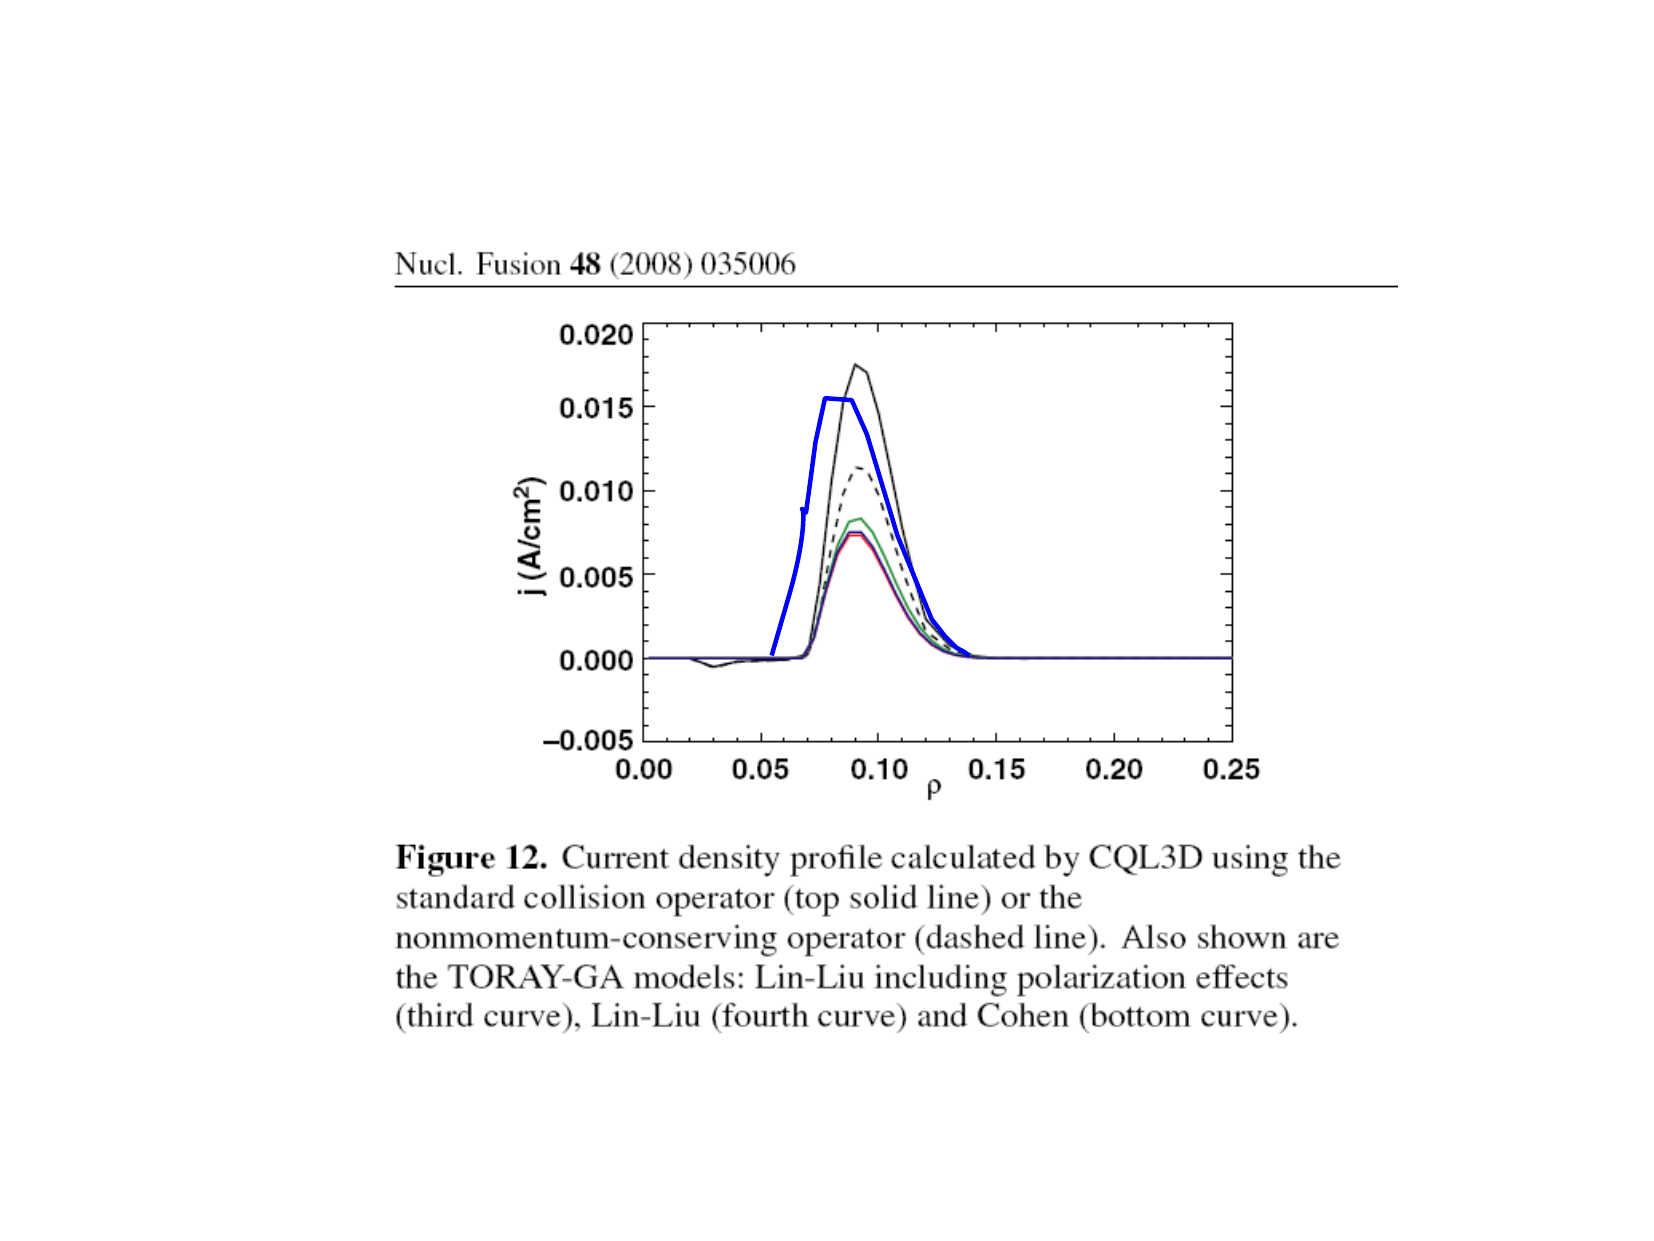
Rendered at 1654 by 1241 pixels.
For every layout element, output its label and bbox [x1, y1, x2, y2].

picture [344, 195, 1398, 1059]
